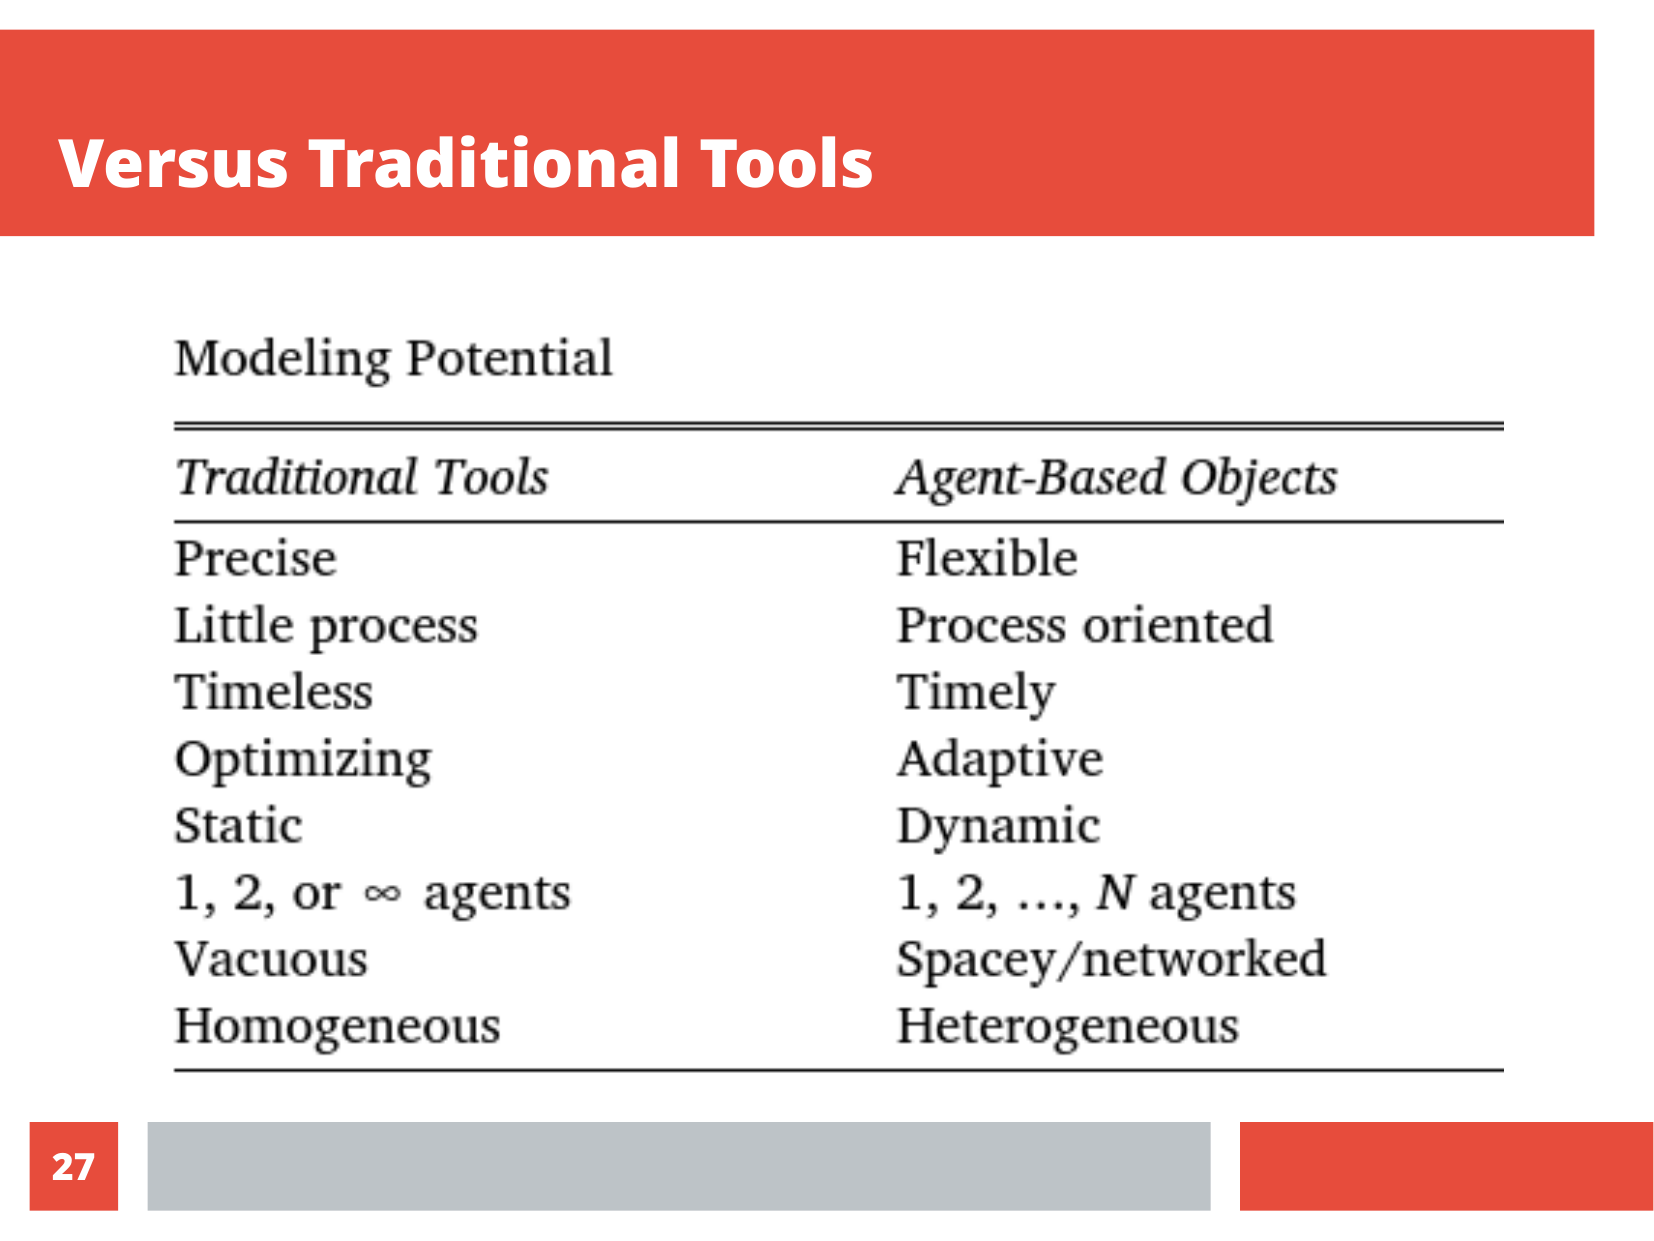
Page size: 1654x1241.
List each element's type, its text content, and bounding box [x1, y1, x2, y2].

title Versus Traditional Tools [59, 59, 1595, 207]
picture [120, 324, 1504, 1093]
